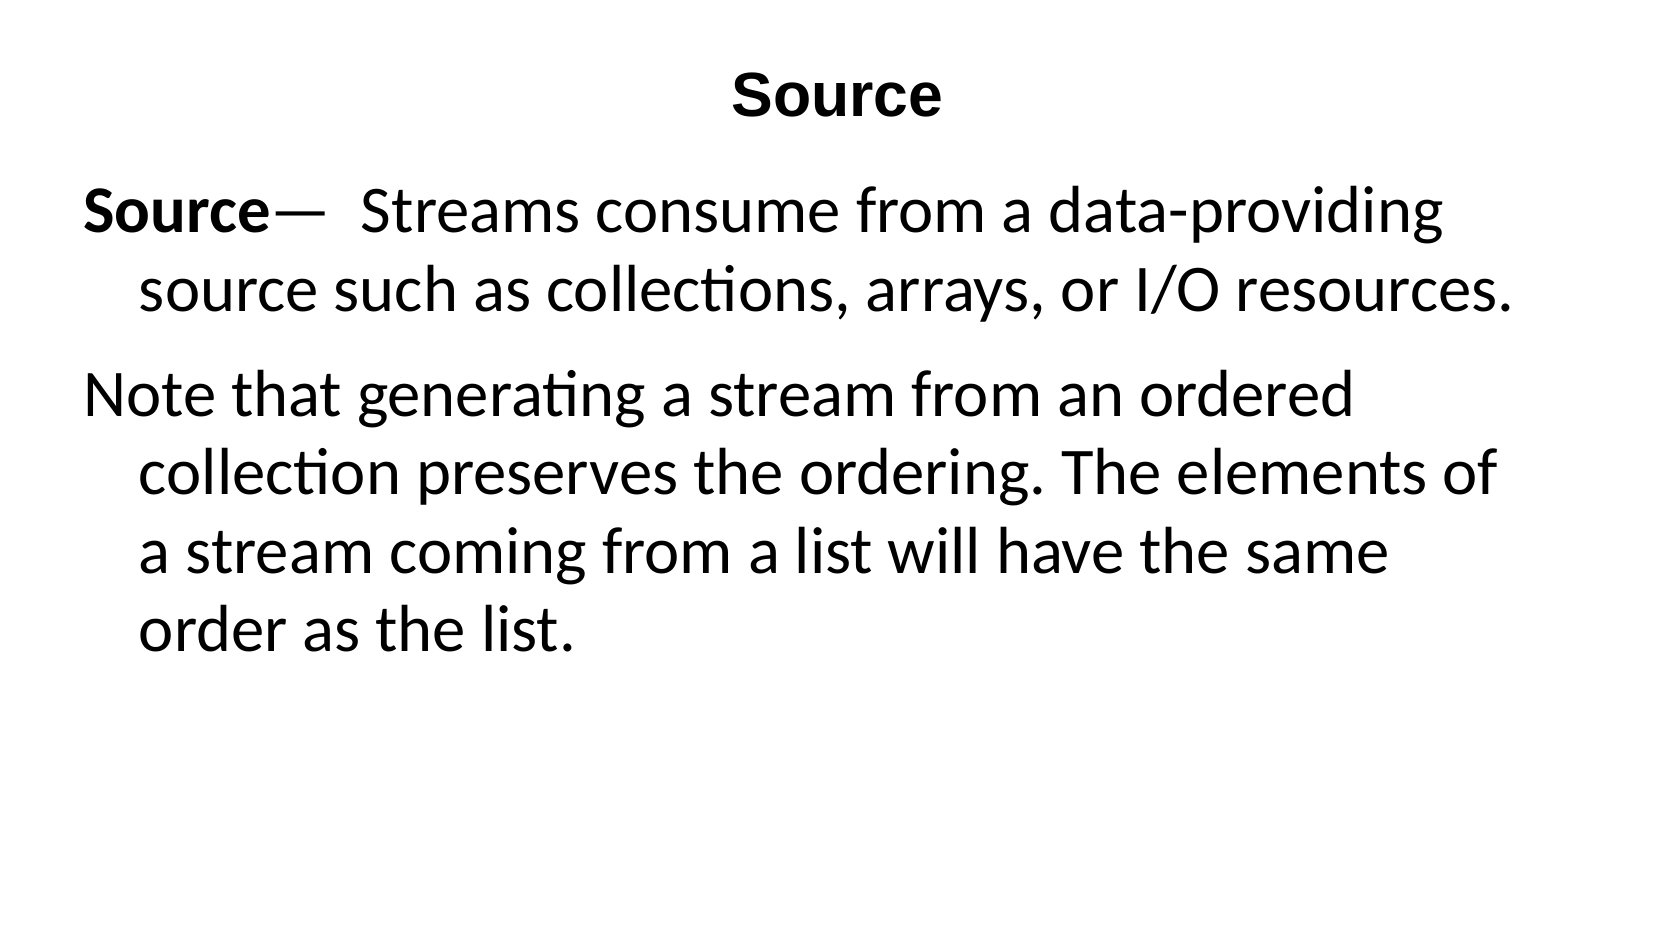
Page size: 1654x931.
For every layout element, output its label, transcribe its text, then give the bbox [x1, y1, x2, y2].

list Source— Streams consume from a data-providing source such as collections, arrays, or I/O resources. Note that generating a stream from an ordered collection preserves the ordering. The elements of a stream coming from a list will have the same order as the list. [82, 168, 1538, 889]
title Source [82, 36, 1571, 146]
